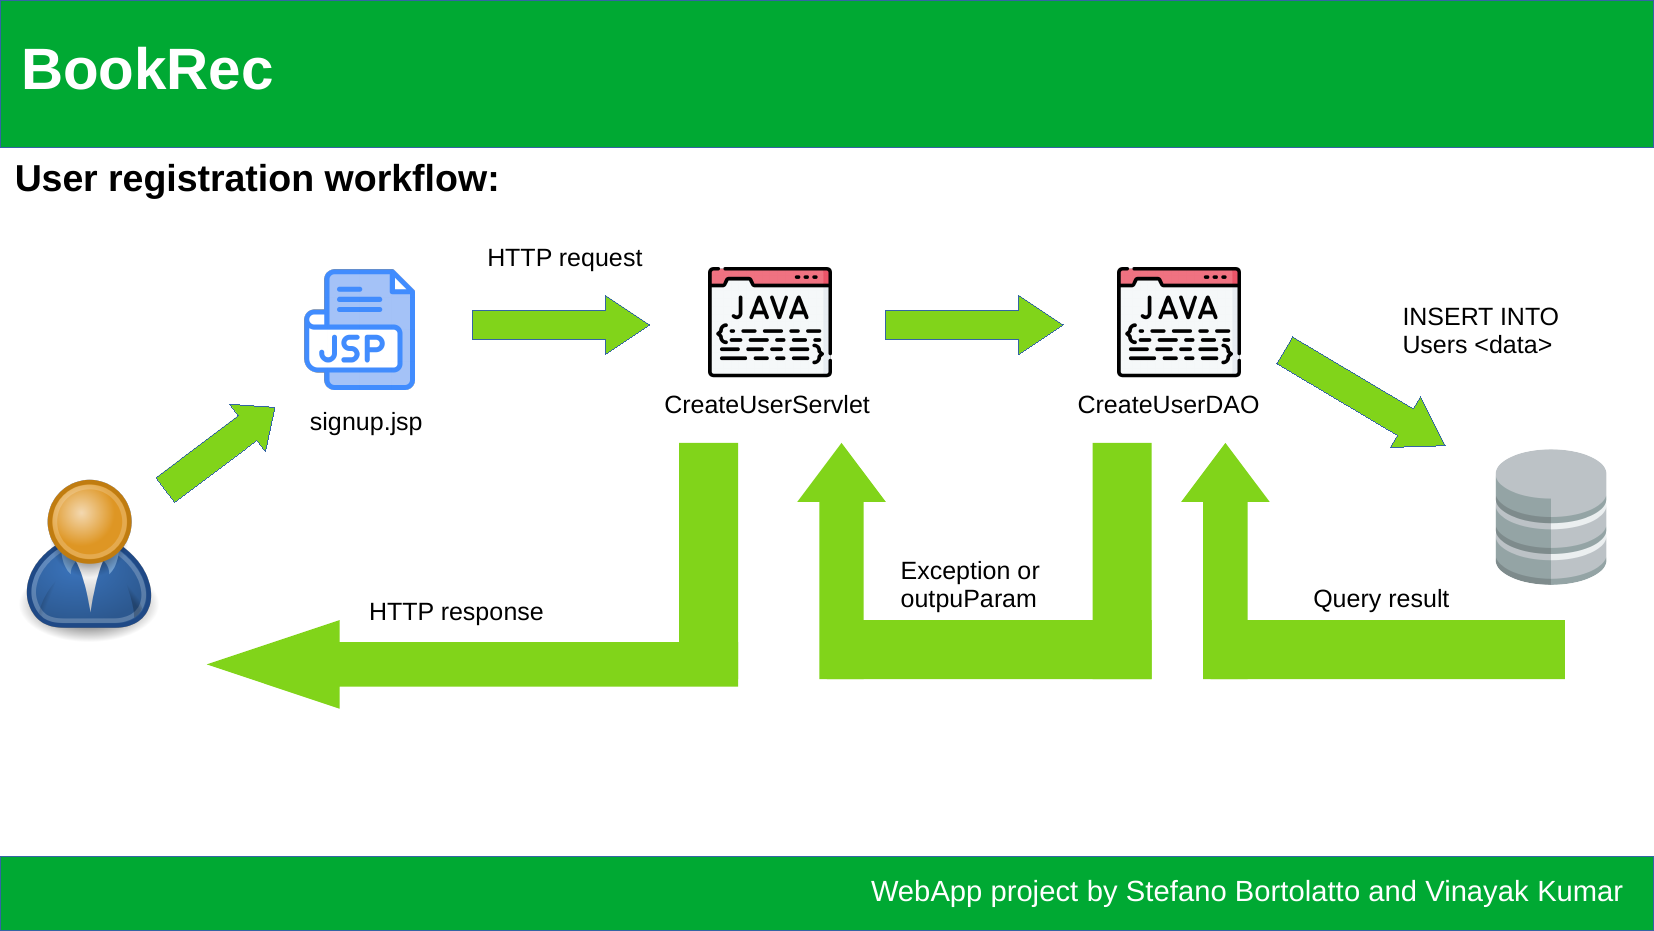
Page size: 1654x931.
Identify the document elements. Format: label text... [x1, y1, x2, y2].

text_box [206, 442, 739, 709]
text_box signup.jsp [295, 400, 443, 443]
picture [708, 260, 832, 383]
text_box WebApp project by Stefano Bortolatto and Vinayak Kumar [856, 867, 1654, 916]
text_box [156, 404, 275, 503]
text_box Query result [1298, 577, 1477, 621]
text_box [0, 856, 1654, 931]
text_box Exception or outpuParam [885, 549, 1063, 621]
text_box CreateUserServlet [649, 383, 886, 443]
text_box [1276, 336, 1446, 448]
text_box [0, 0, 1654, 148]
text_box BookRec [0, 29, 296, 119]
text_box CreateUserDAO [1062, 383, 1300, 427]
picture [1477, 443, 1625, 591]
text_box [1181, 442, 1565, 680]
picture [0, 472, 178, 650]
text_box [797, 442, 1152, 680]
picture [1117, 260, 1241, 383]
text_box HTTP response [354, 590, 591, 650]
text_box HTTP request [472, 236, 669, 296]
text_box [472, 296, 650, 355]
text_box User registration workflow: [0, 149, 532, 207]
picture [295, 265, 424, 395]
text_box [885, 295, 1064, 355]
text_box INSERT INTO Users <data> [1387, 295, 1595, 367]
